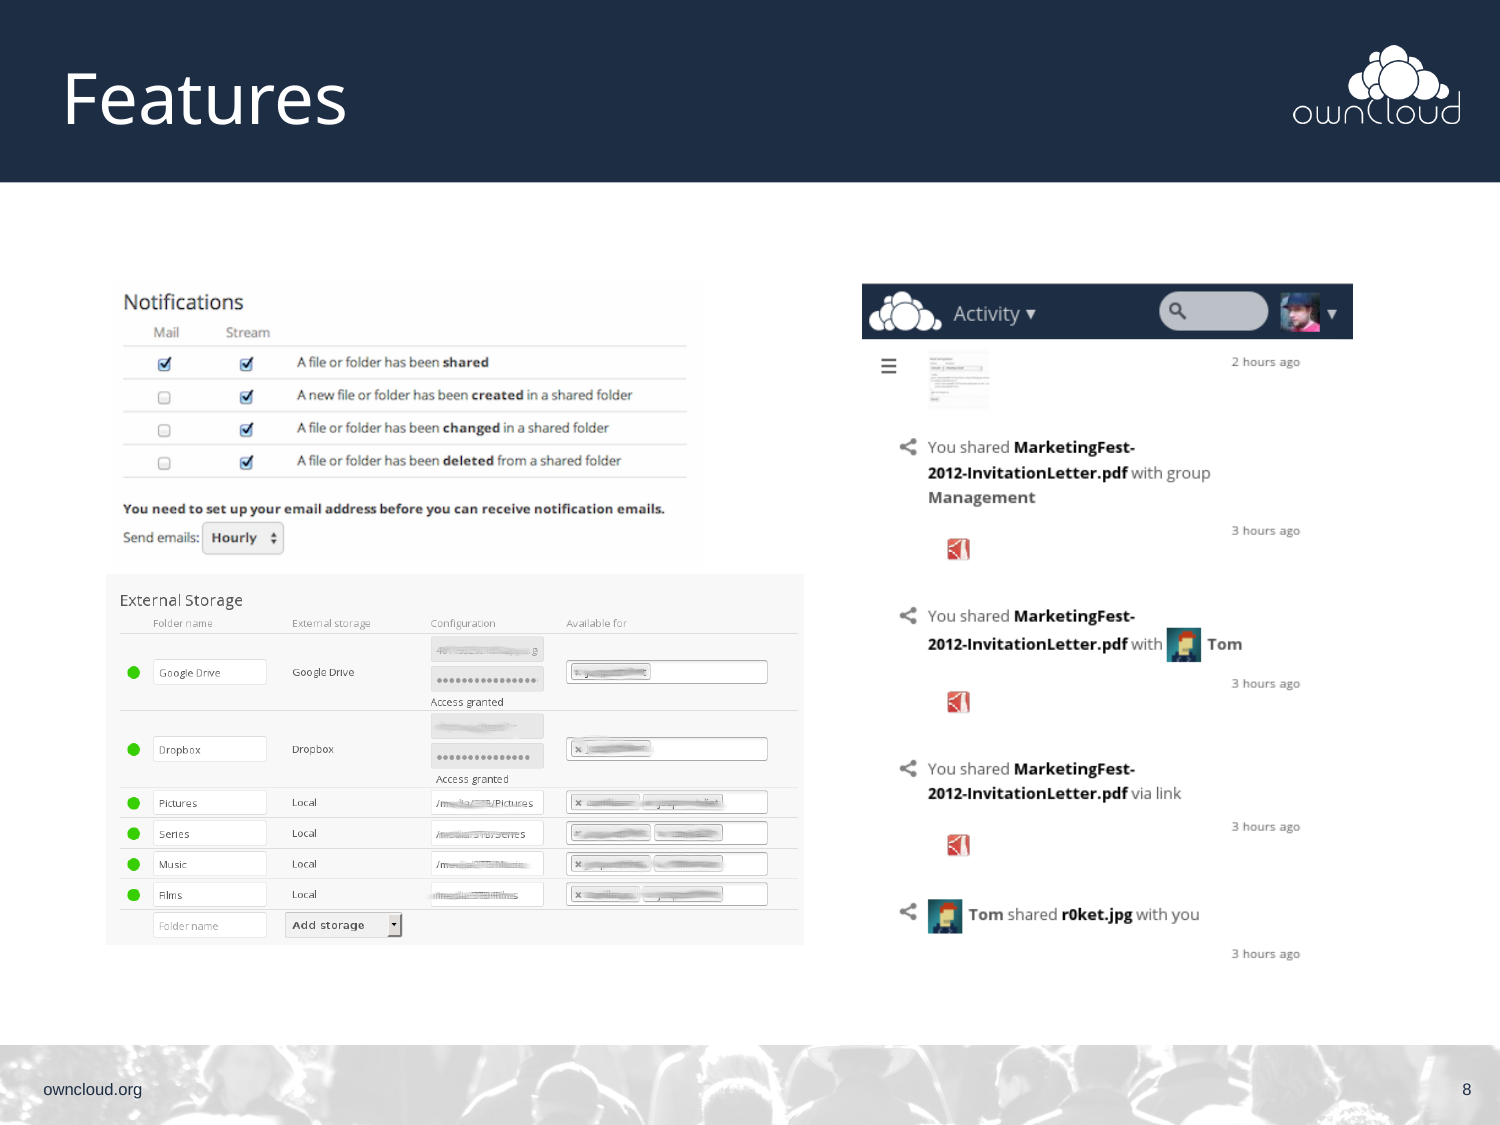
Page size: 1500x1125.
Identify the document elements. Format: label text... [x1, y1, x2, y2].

picture [113, 281, 702, 567]
picture [862, 283, 1353, 964]
picture [1293, 45, 1460, 124]
title Features [46, 5, 1258, 187]
picture [106, 574, 804, 945]
picture [0, 1045, 1500, 1125]
